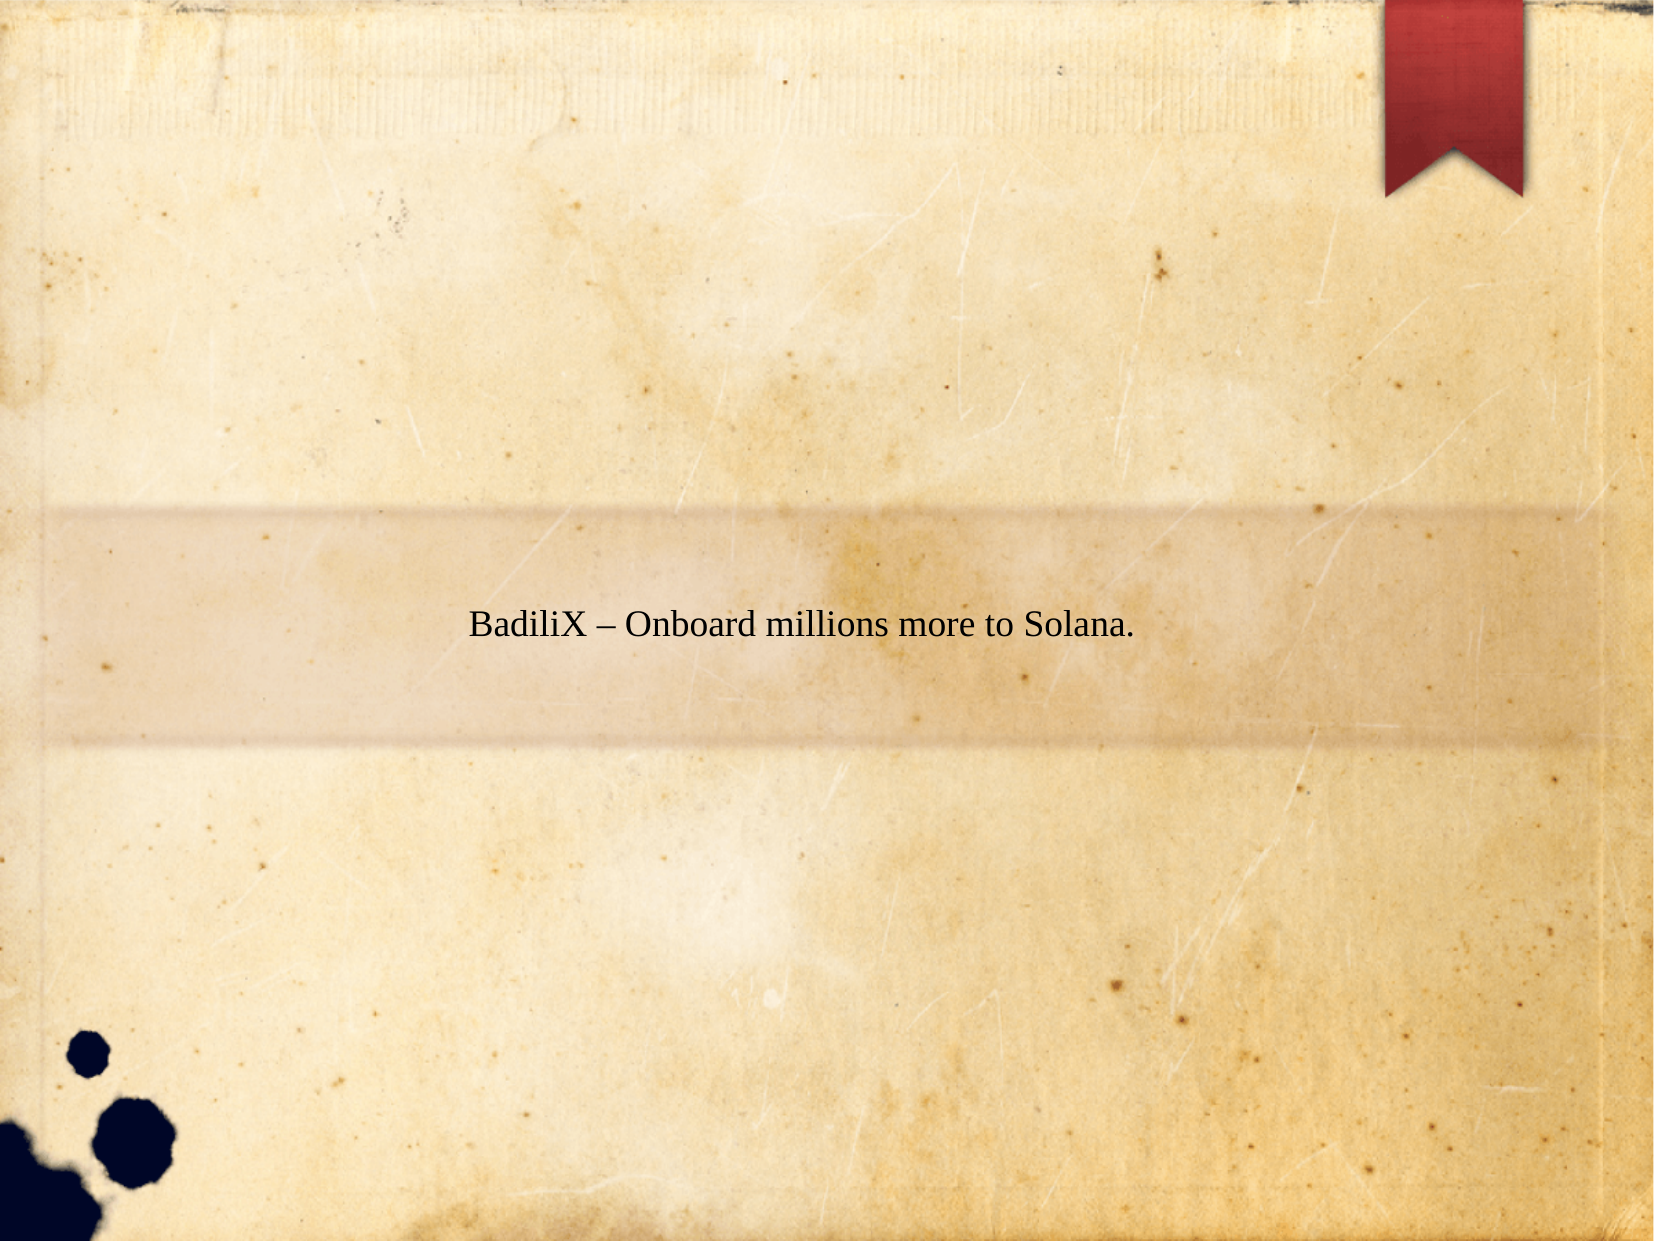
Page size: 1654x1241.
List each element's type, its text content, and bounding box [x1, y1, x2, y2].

title BadiliX – Onboard millions more to Solana. [75, 519, 1530, 727]
picture [0, 0, 1654, 1241]
